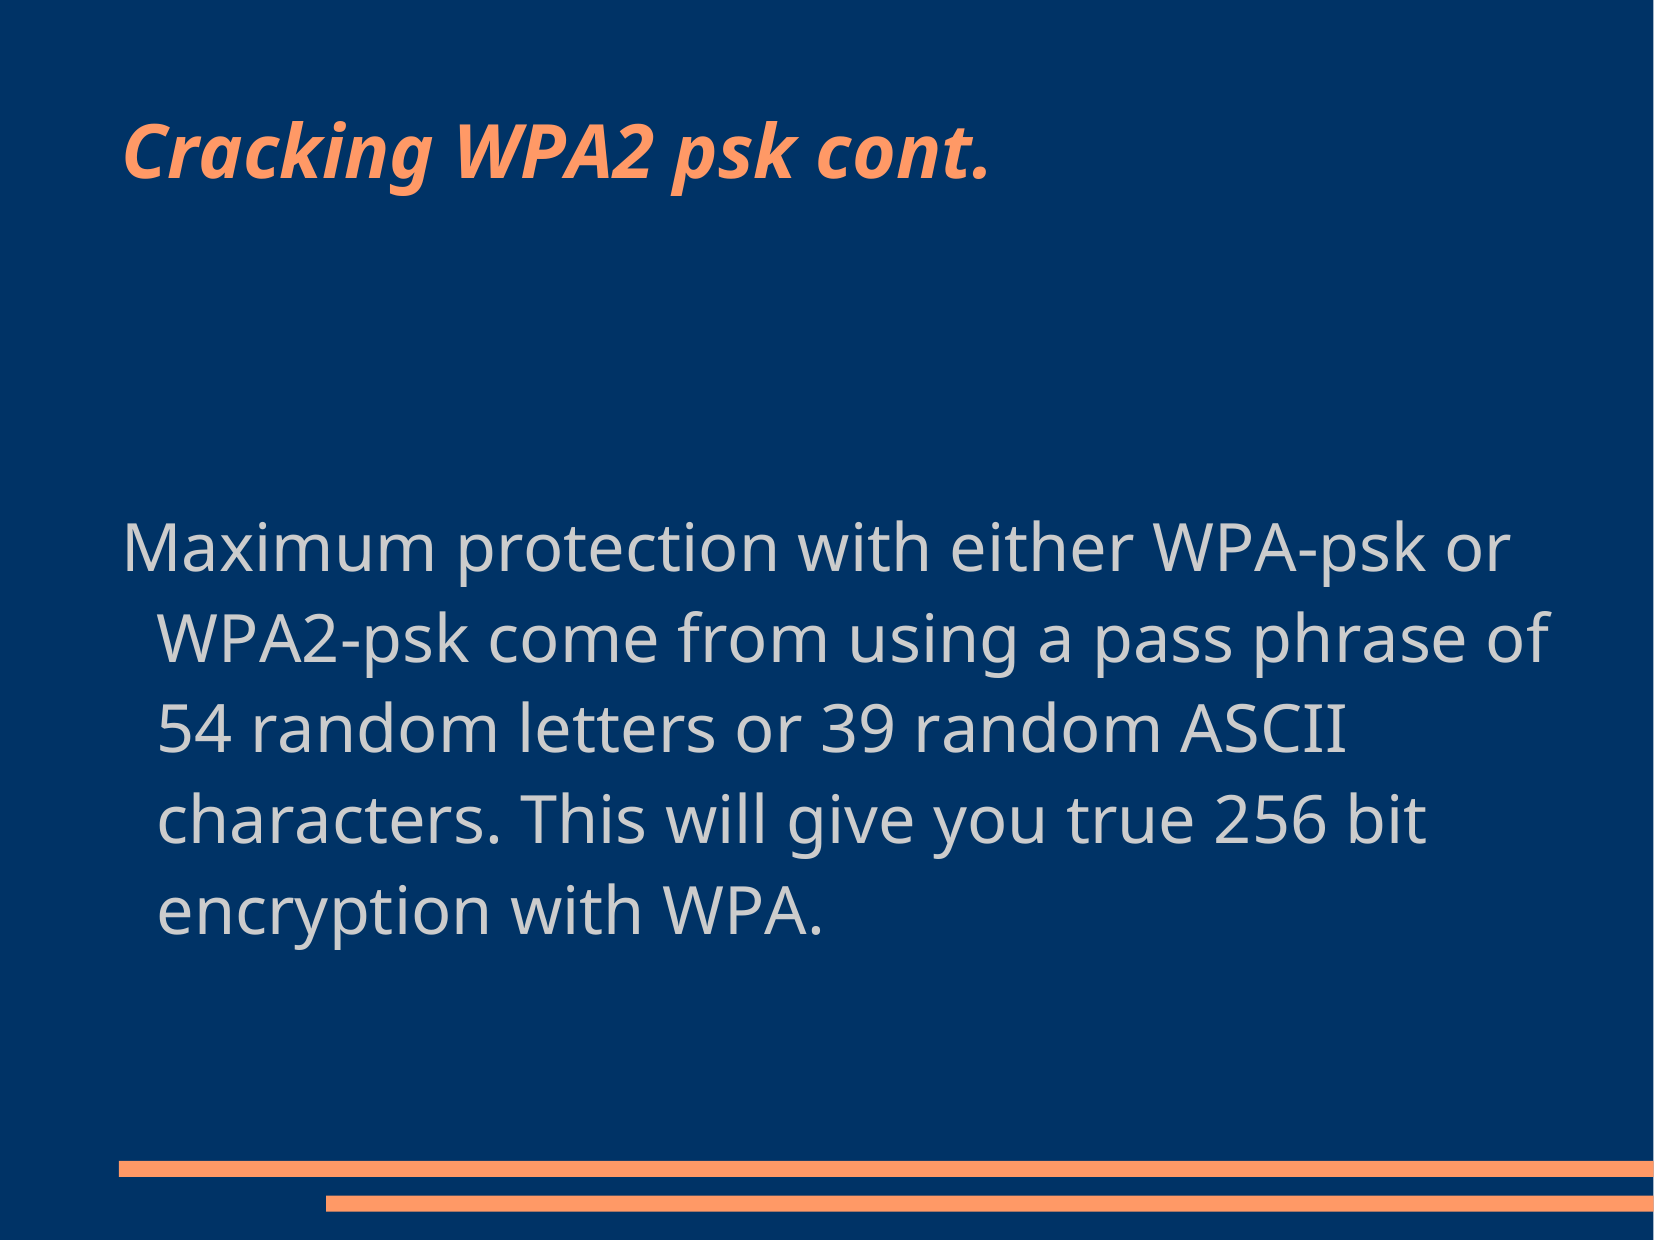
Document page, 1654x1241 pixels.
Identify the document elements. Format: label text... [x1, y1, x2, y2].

subtitle Maximum protection with either WPA-psk or WPA2-psk come from using a pass phrase of 54 random letters or 39 random ASCII characters. This will give you true 256 bit encryption with WPA. [121, 322, 1561, 1133]
title Cracking WPA2 psk cont. [121, 46, 1534, 254]
